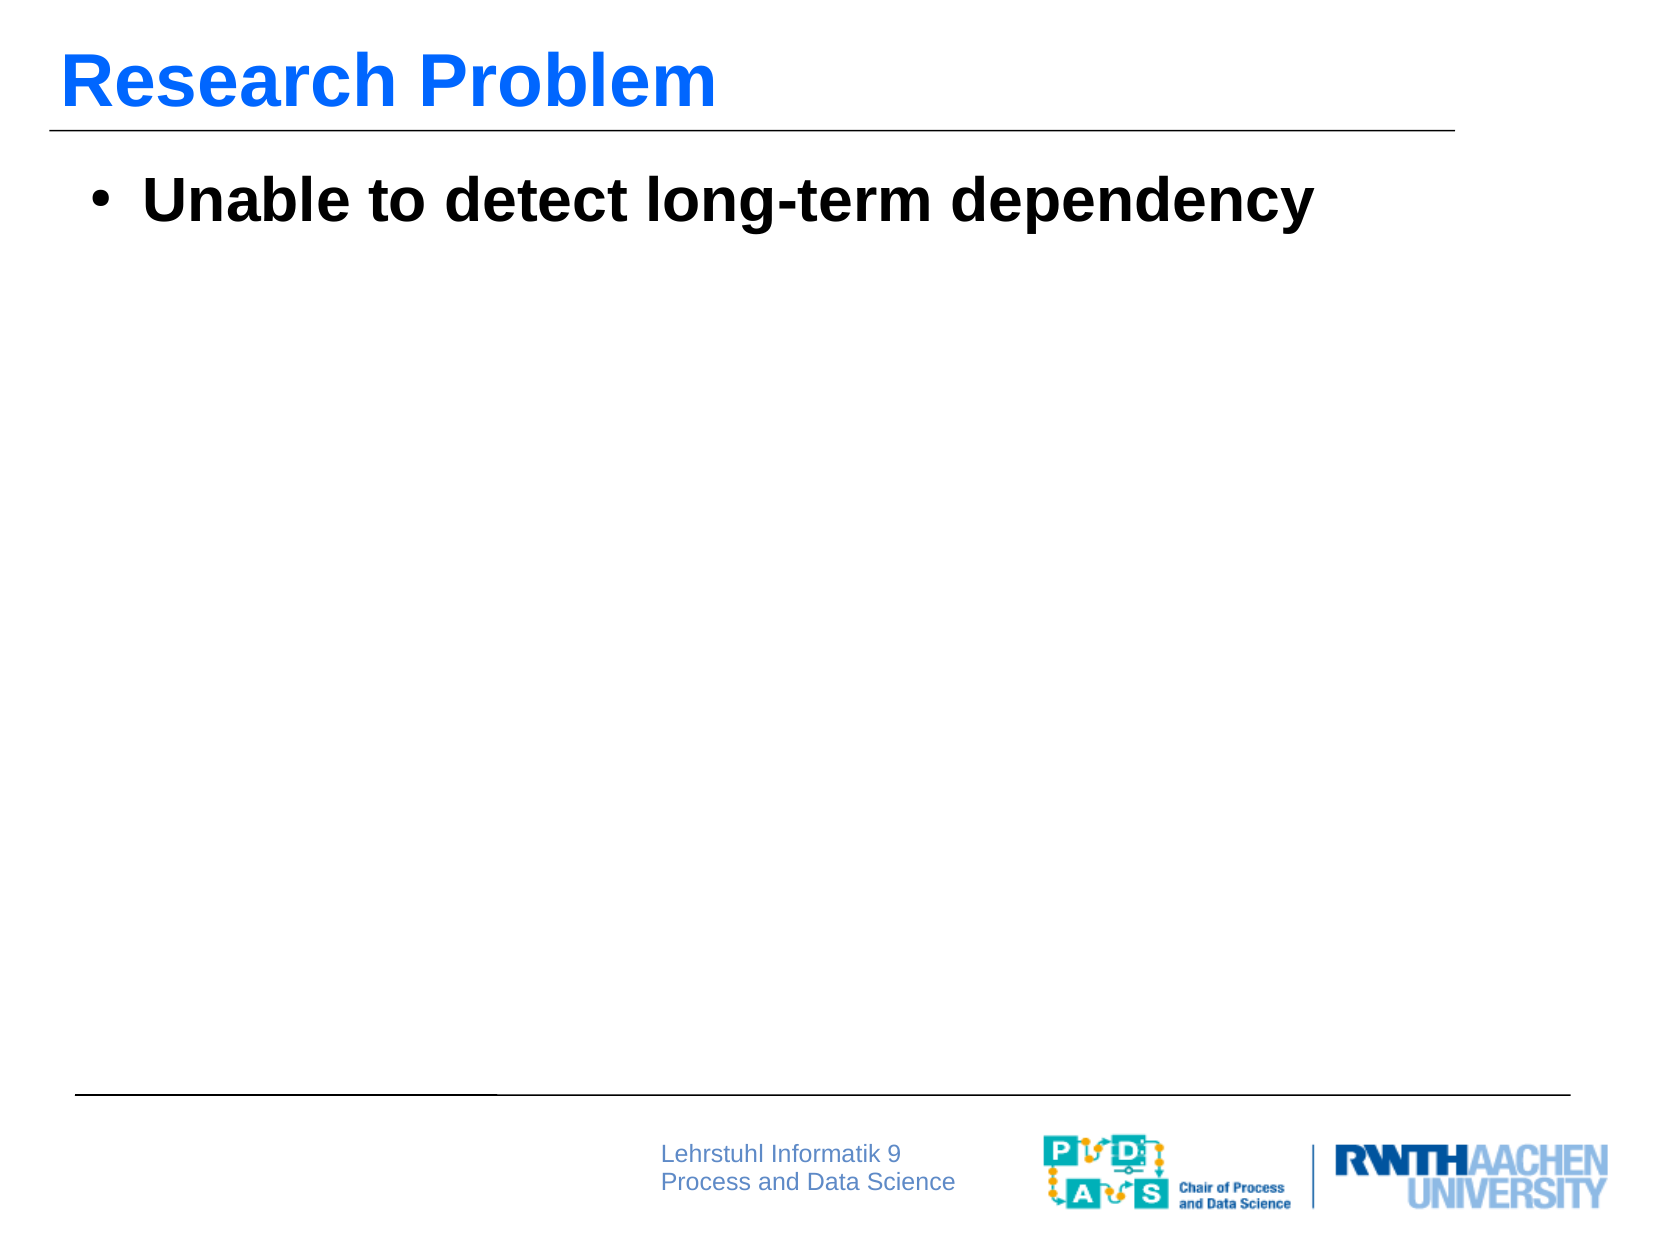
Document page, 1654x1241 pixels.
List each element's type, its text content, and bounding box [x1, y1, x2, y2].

title Research Problem [60, 30, 1549, 131]
picture [1005, 1090, 1647, 1241]
list Unable to detect long-term dependency [71, 165, 1561, 1021]
